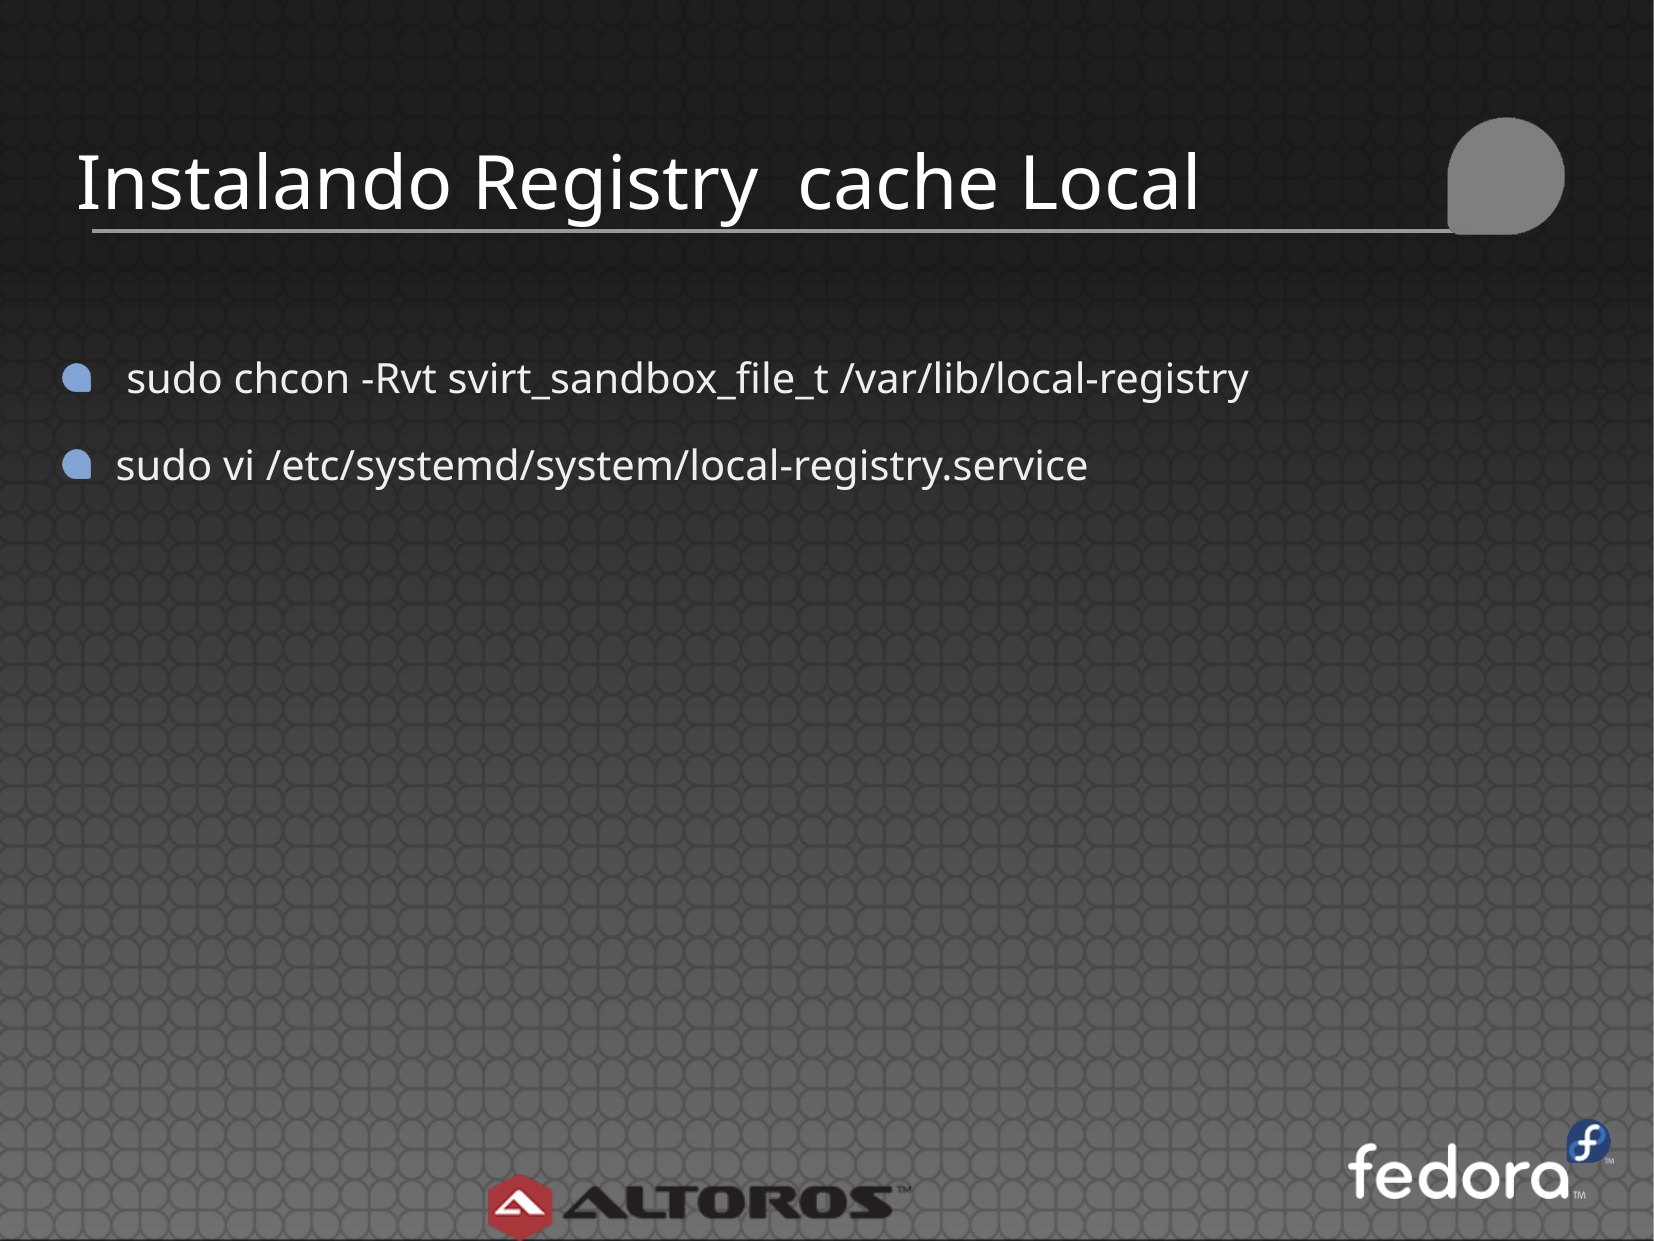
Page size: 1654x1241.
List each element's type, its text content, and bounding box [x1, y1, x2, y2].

picture [0, 0, 1654, 1241]
list sudo chcon -Rvt svirt_sandbox_file_t /var/lib/local-registry sudo vi /etc/systemd/system/local-registry.service [44, 182, 1533, 1148]
title Instalando Registry cache Local [76, 112, 1566, 249]
